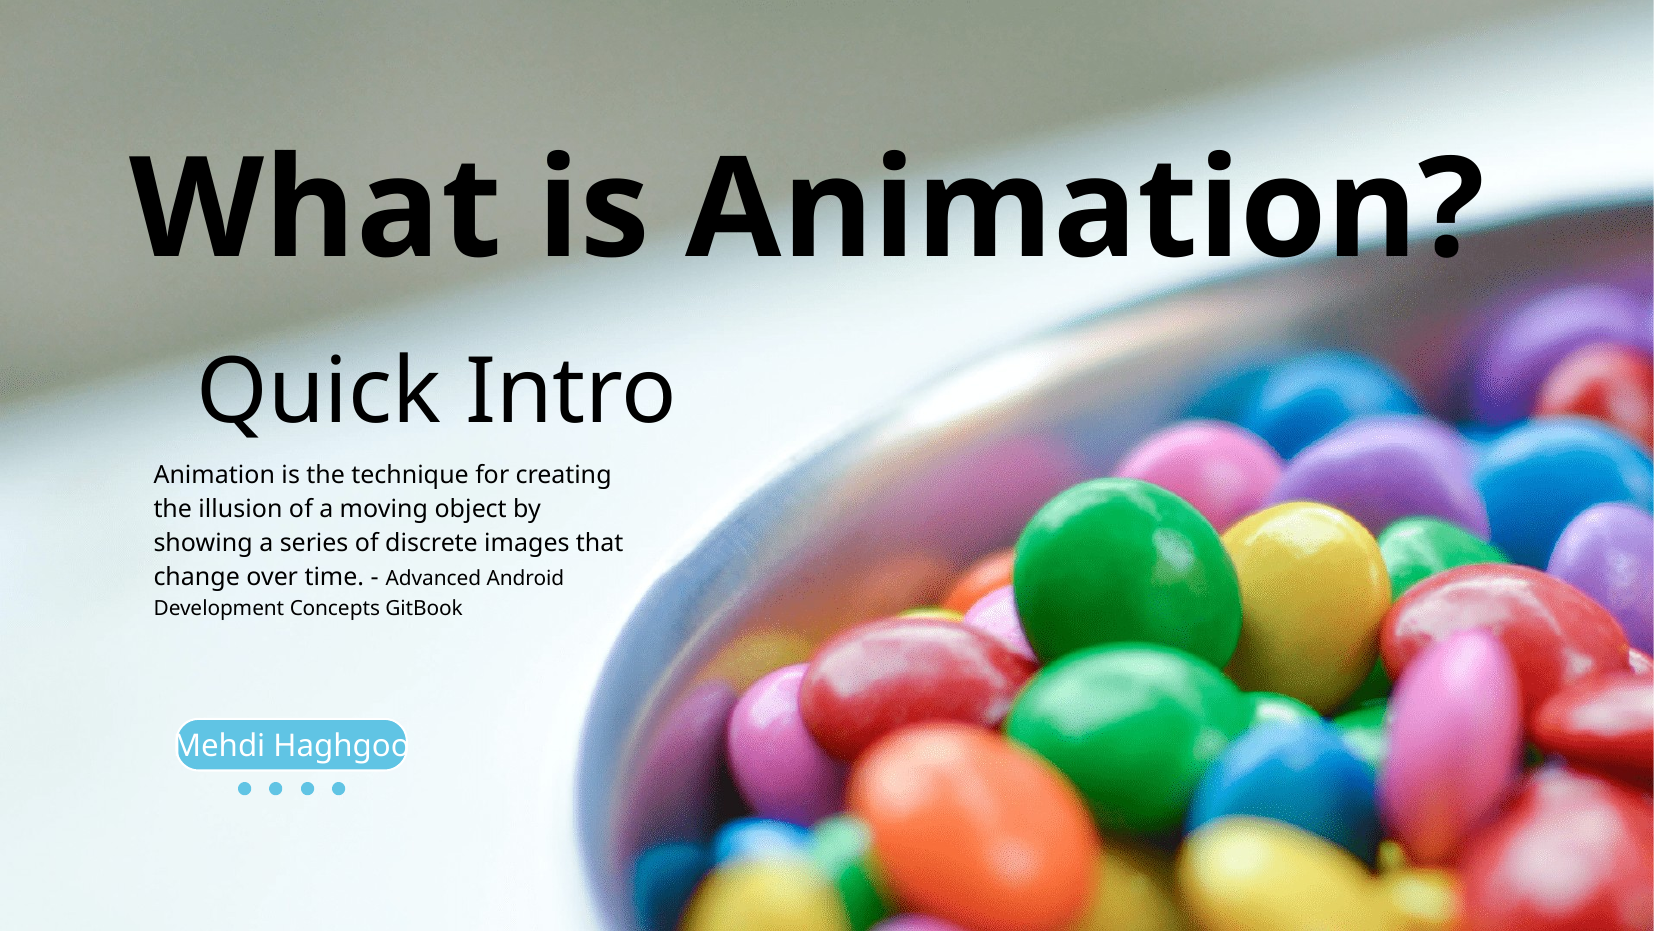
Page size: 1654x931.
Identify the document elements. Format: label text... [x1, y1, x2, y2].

picture [0, 0, 1654, 931]
text_box Mehdi Haghgoo [178, 720, 405, 769]
text_box [269, 782, 283, 796]
text_box [301, 782, 315, 796]
title Quick Intro [135, 324, 739, 451]
title Animation is the technique for creating the illusion of a moving object by showing a series of discrete images that change over time. - Advanced Android Development Concepts GitBook [153, 488, 640, 627]
text_box [238, 782, 252, 796]
text_box [332, 782, 346, 796]
title What is Animation? [129, 0, 1576, 488]
